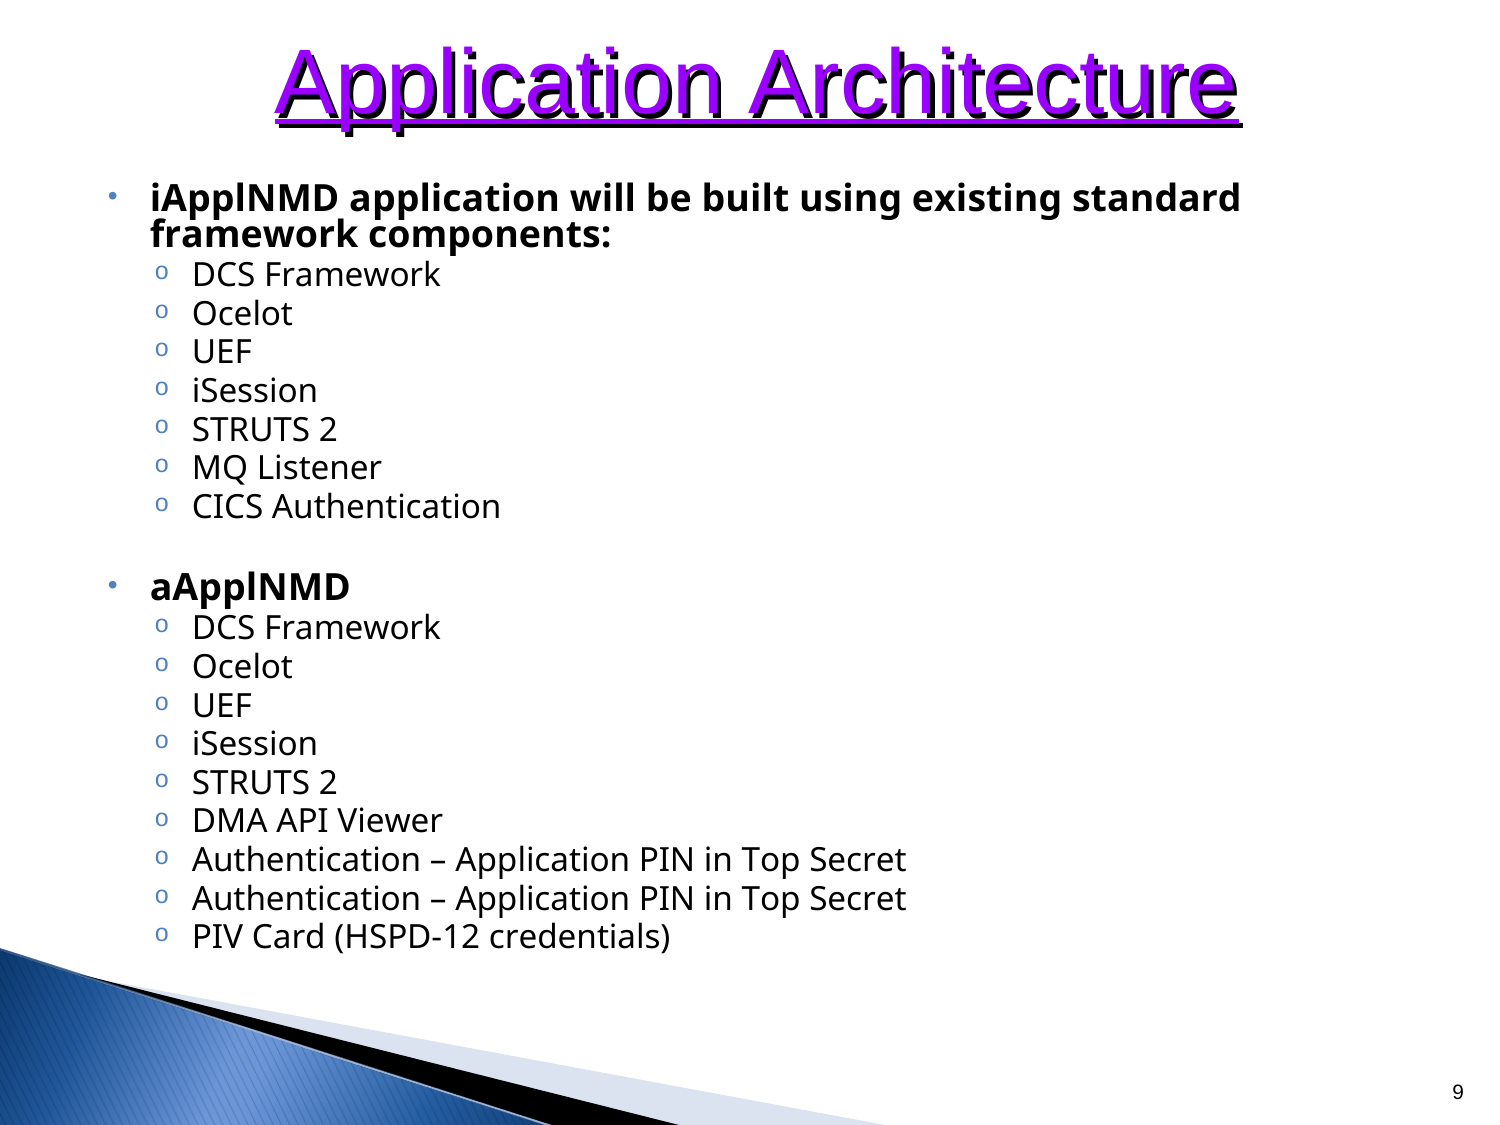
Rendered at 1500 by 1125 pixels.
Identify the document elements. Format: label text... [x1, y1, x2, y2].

list iApplNMD application will be built using existing standard framework components: DCS Framework Ocelot UEF iSession STRUTS 2 MQ Listener CICS Authentication aApplNMD DCS Framework Ocelot UEF iSession STRUTS 2 DMA API Viewer Authentication – Application PIN in Top Secret Authentication – Application PIN in Top Secret PIV Card (HSPD-12 credentials) [75, 174, 1426, 975]
picture [0, 947, 558, 1125]
text_box Application Architecture [193, 15, 1321, 140]
text_box <number> [1418, 1051, 1479, 1112]
